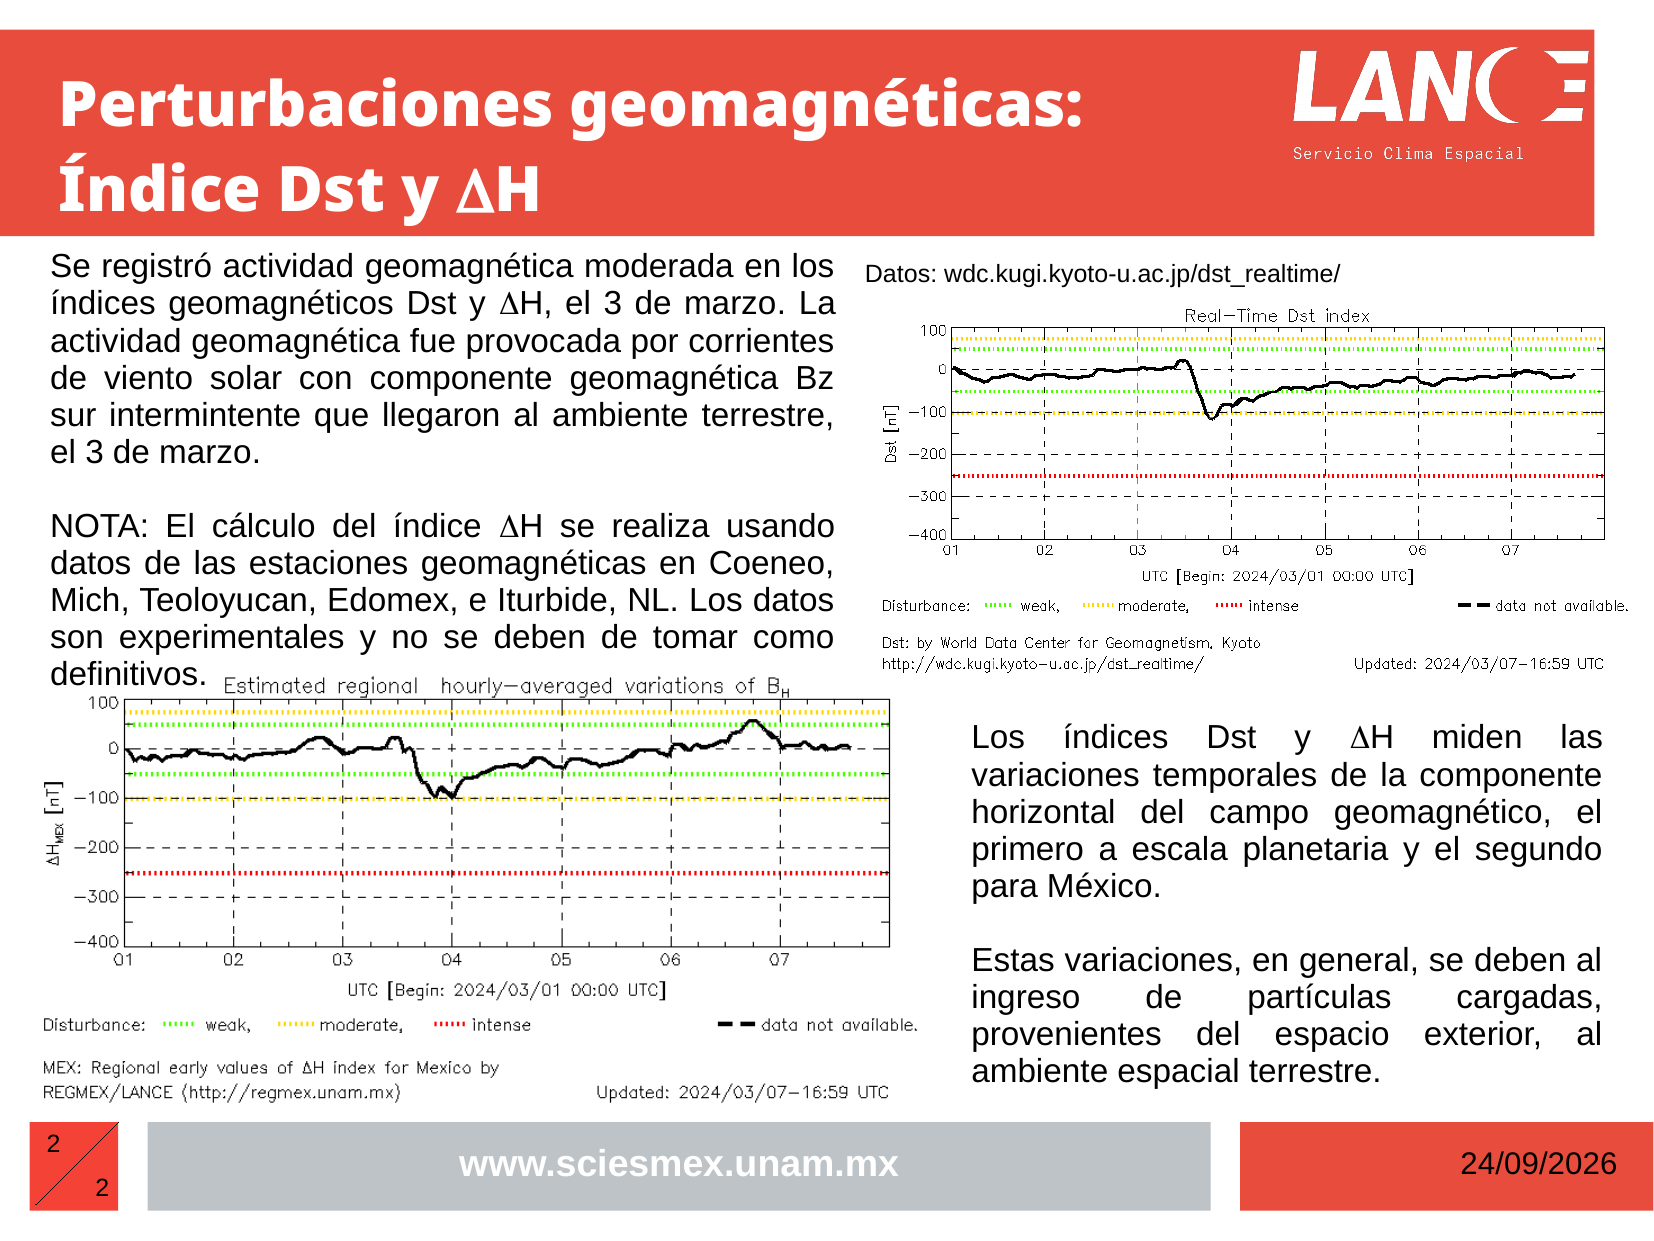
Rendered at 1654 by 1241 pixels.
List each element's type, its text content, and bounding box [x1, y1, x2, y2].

text_box 07/03/2024 [1424, 1122, 1654, 1205]
picture [1293, 47, 1589, 162]
text_box Los índices Dst y DH miden las variaciones temporales de la componente horizontal del campo geomagnético, el primero a escala planetaria y el segundo para México. Estas variaciones, en general, se deben al ingreso de partículas cargadas, provenientes del espacio exterior, al ambiente espacial terrestre. [956, 711, 1619, 1097]
text_box Datos: wdc.kugi.kyoto-u.ac.jp/dst_realtime/ [850, 252, 1371, 296]
text_box <número> [31, 1122, 176, 1170]
text_box Se registró actividad geomagnética moderada en los índices geomagnéticos Dst y DH, el 3 de marzo. La actividad geomagnética fue provocada por corrientes de viento solar con componente geomagnética Bz sur intermintente que llegaron al ambiente terrestre, el 3 de marzo. NOTA: El cálculo del índice DH se realiza usando datos de las estaciones geomagnéticas en Coeneo, Mich, Teoloyucan, Edomex, e Iturbide, NL. Los datos son experimentales y no se deben de tomar como definitivos. [35, 240, 851, 768]
title Perturbaciones geomagnéticas: Índice Dst y DH [59, 59, 1312, 207]
picture [34, 289, 1642, 1105]
text_box www.sciesmex.unam.mx [153, 1122, 1205, 1205]
text_box 2 [35, 1151, 125, 1209]
